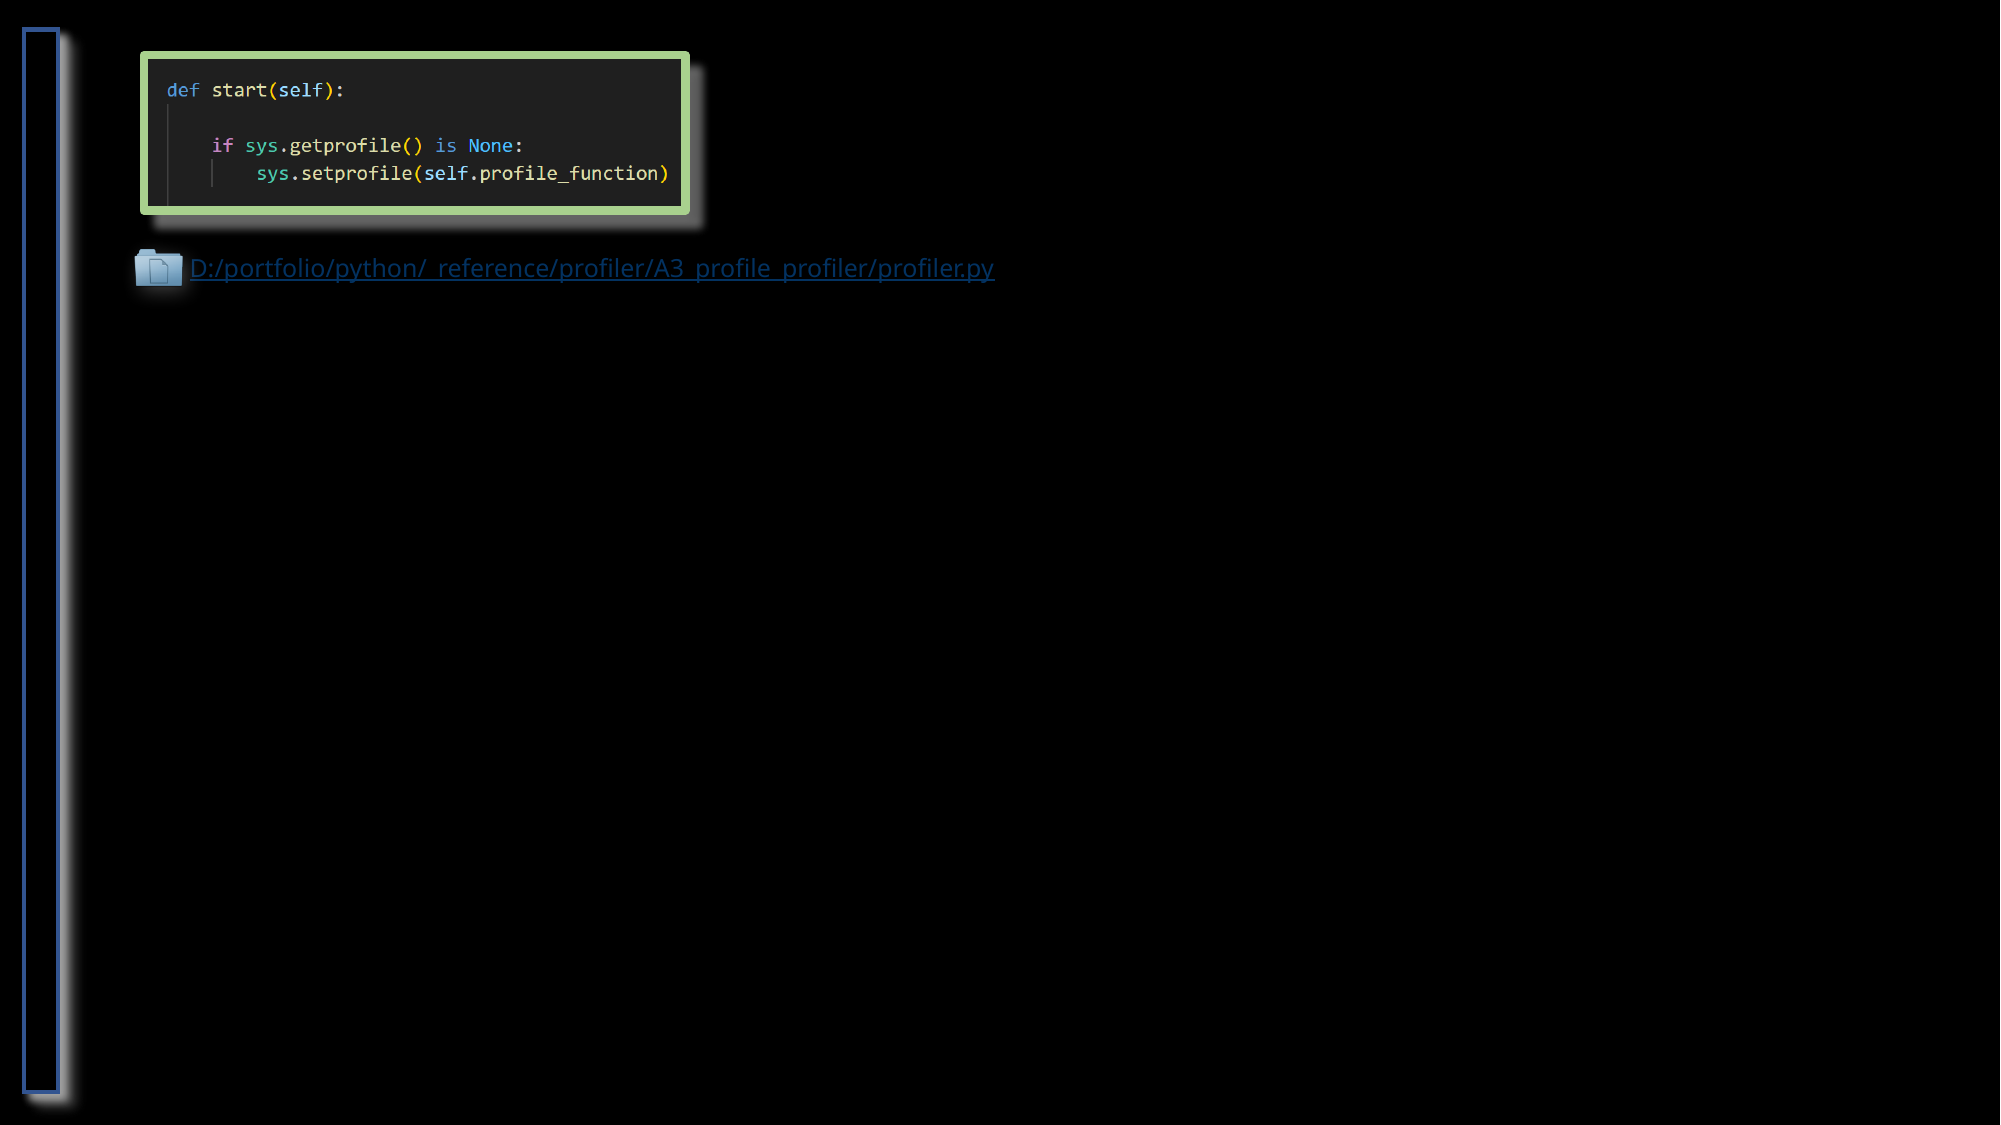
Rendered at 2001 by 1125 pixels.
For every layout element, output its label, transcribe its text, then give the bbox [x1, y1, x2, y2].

picture [147, 59, 682, 207]
text_box to solve the profiler_frame = inspect.currentframe() problem I use contextmanager [25, 31, 69, 1104]
title 3. profile [0, 0, 120, 1125]
text_box [23, 29, 58, 1093]
text_box D:/portfolio/python/_reference/profiler/A3_profile_profiler/profiler.py [197, 252, 996, 287]
picture [134, 242, 183, 292]
